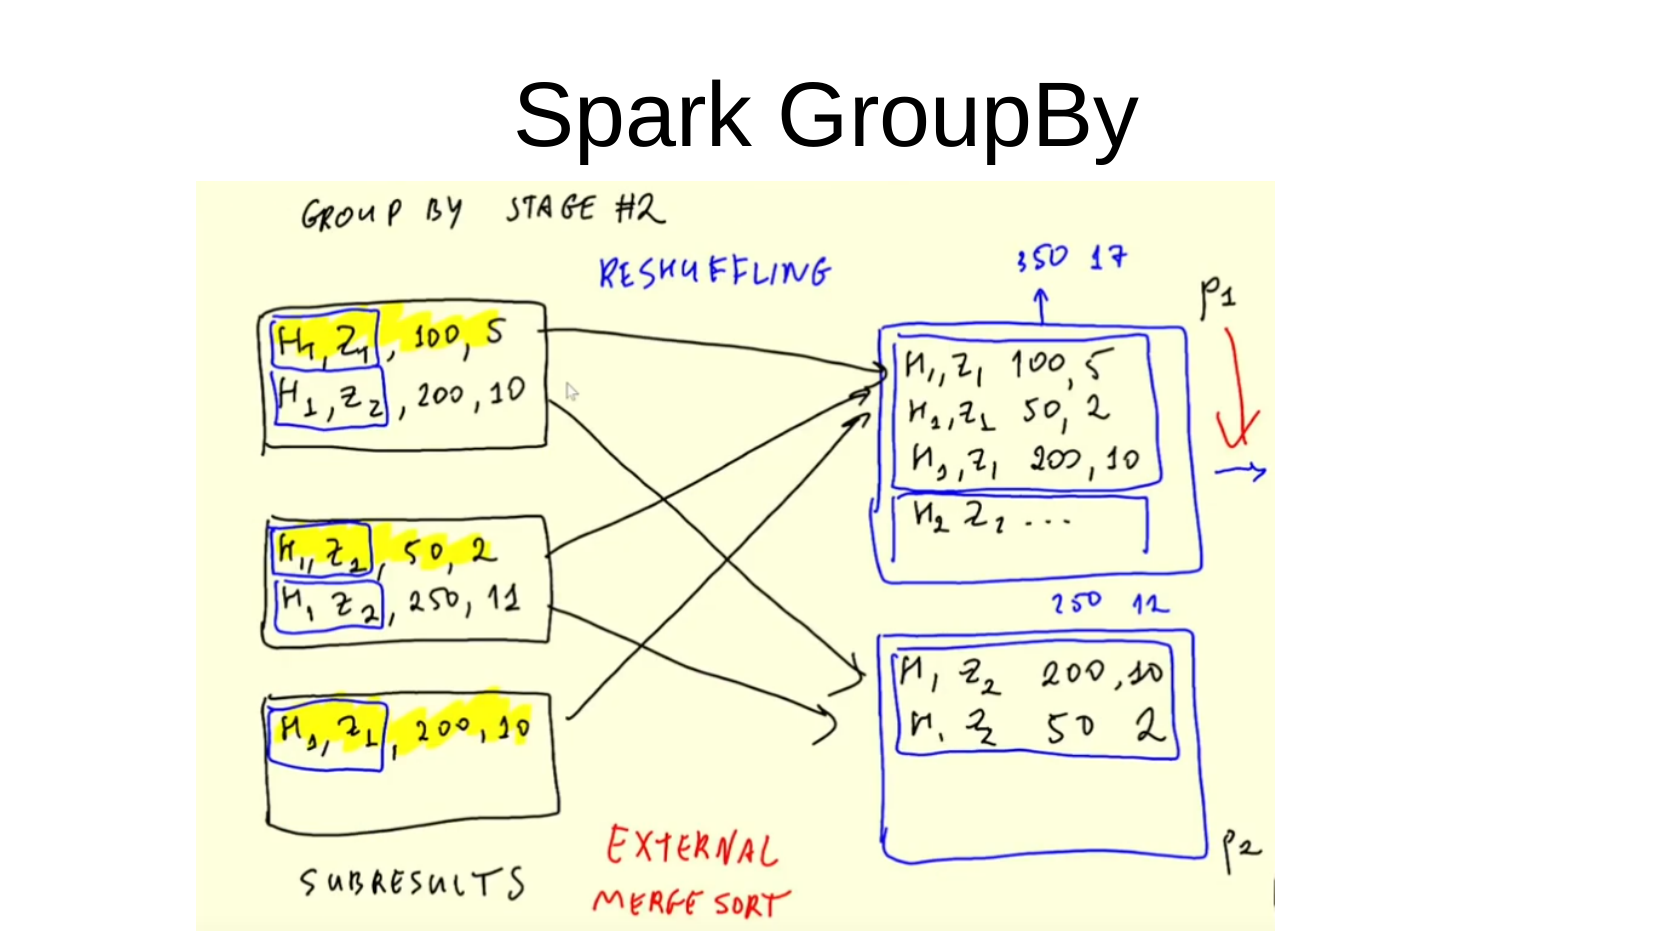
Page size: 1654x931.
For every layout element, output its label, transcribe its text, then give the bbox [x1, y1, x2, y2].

title Spark GroupBy [82, 37, 1571, 193]
picture [196, 181, 1276, 931]
